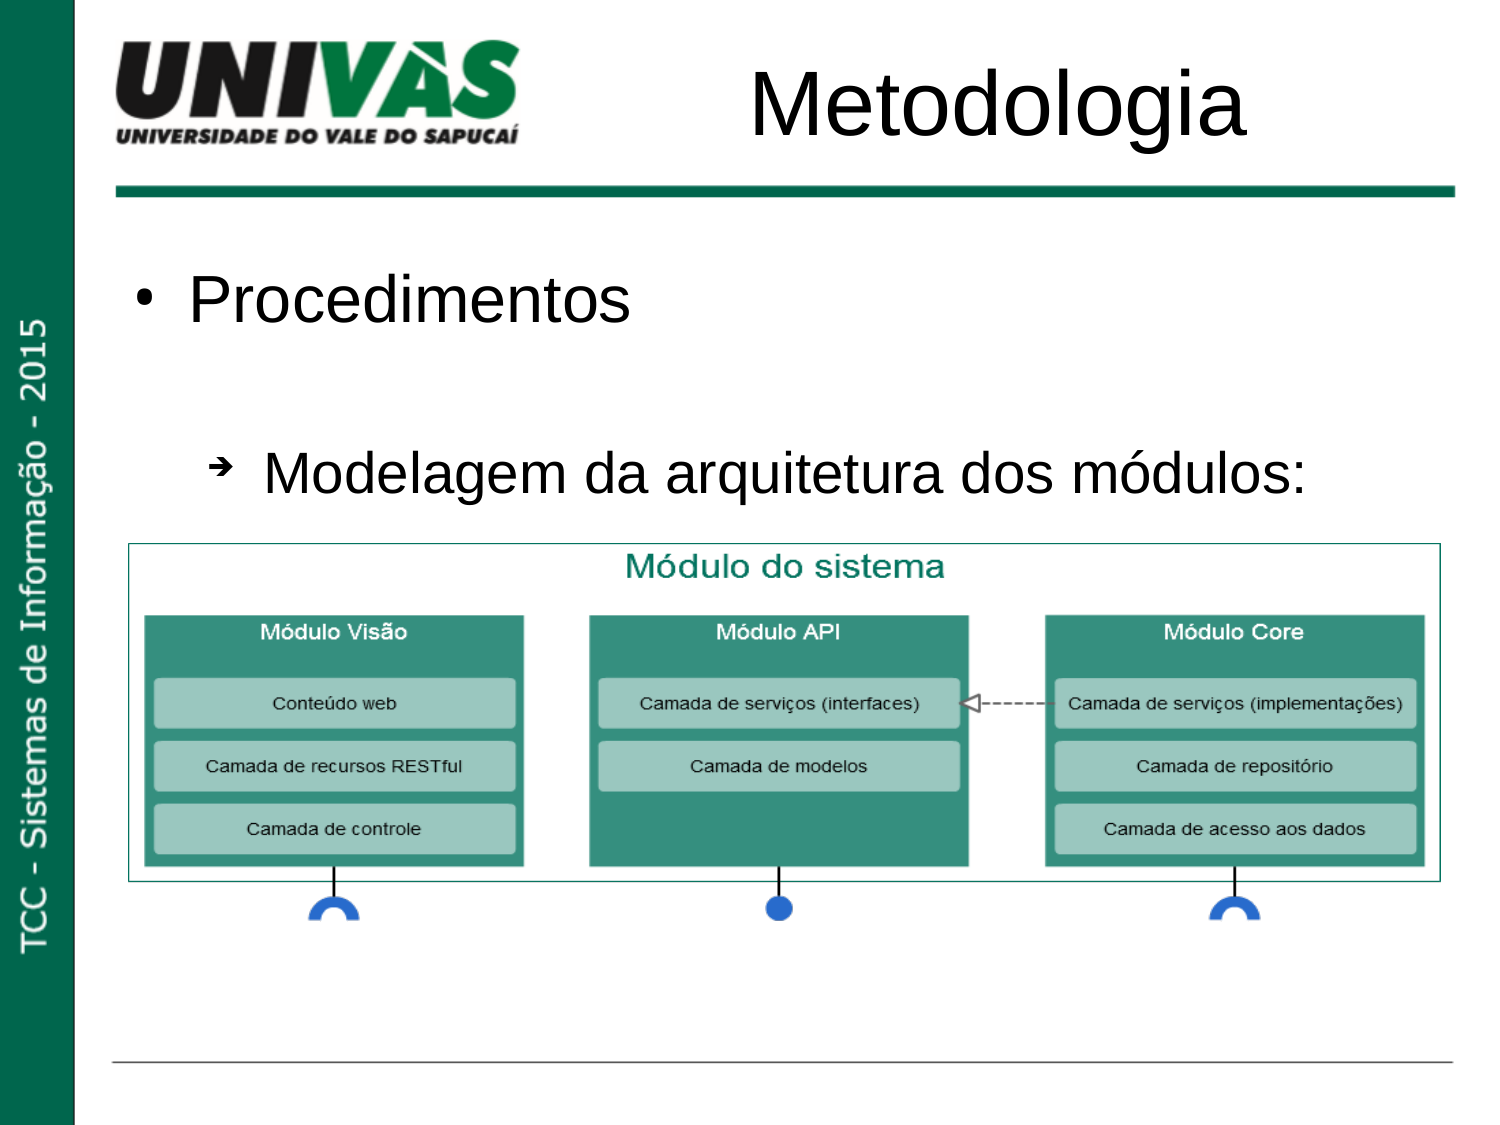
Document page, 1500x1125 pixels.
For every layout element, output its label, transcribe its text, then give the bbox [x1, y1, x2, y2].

text_box Procedimentos Modelagem da arquitetura dos módulos: [117, 208, 1453, 1046]
picture [0, 0, 1500, 1125]
title Metodologia [543, 23, 1454, 174]
